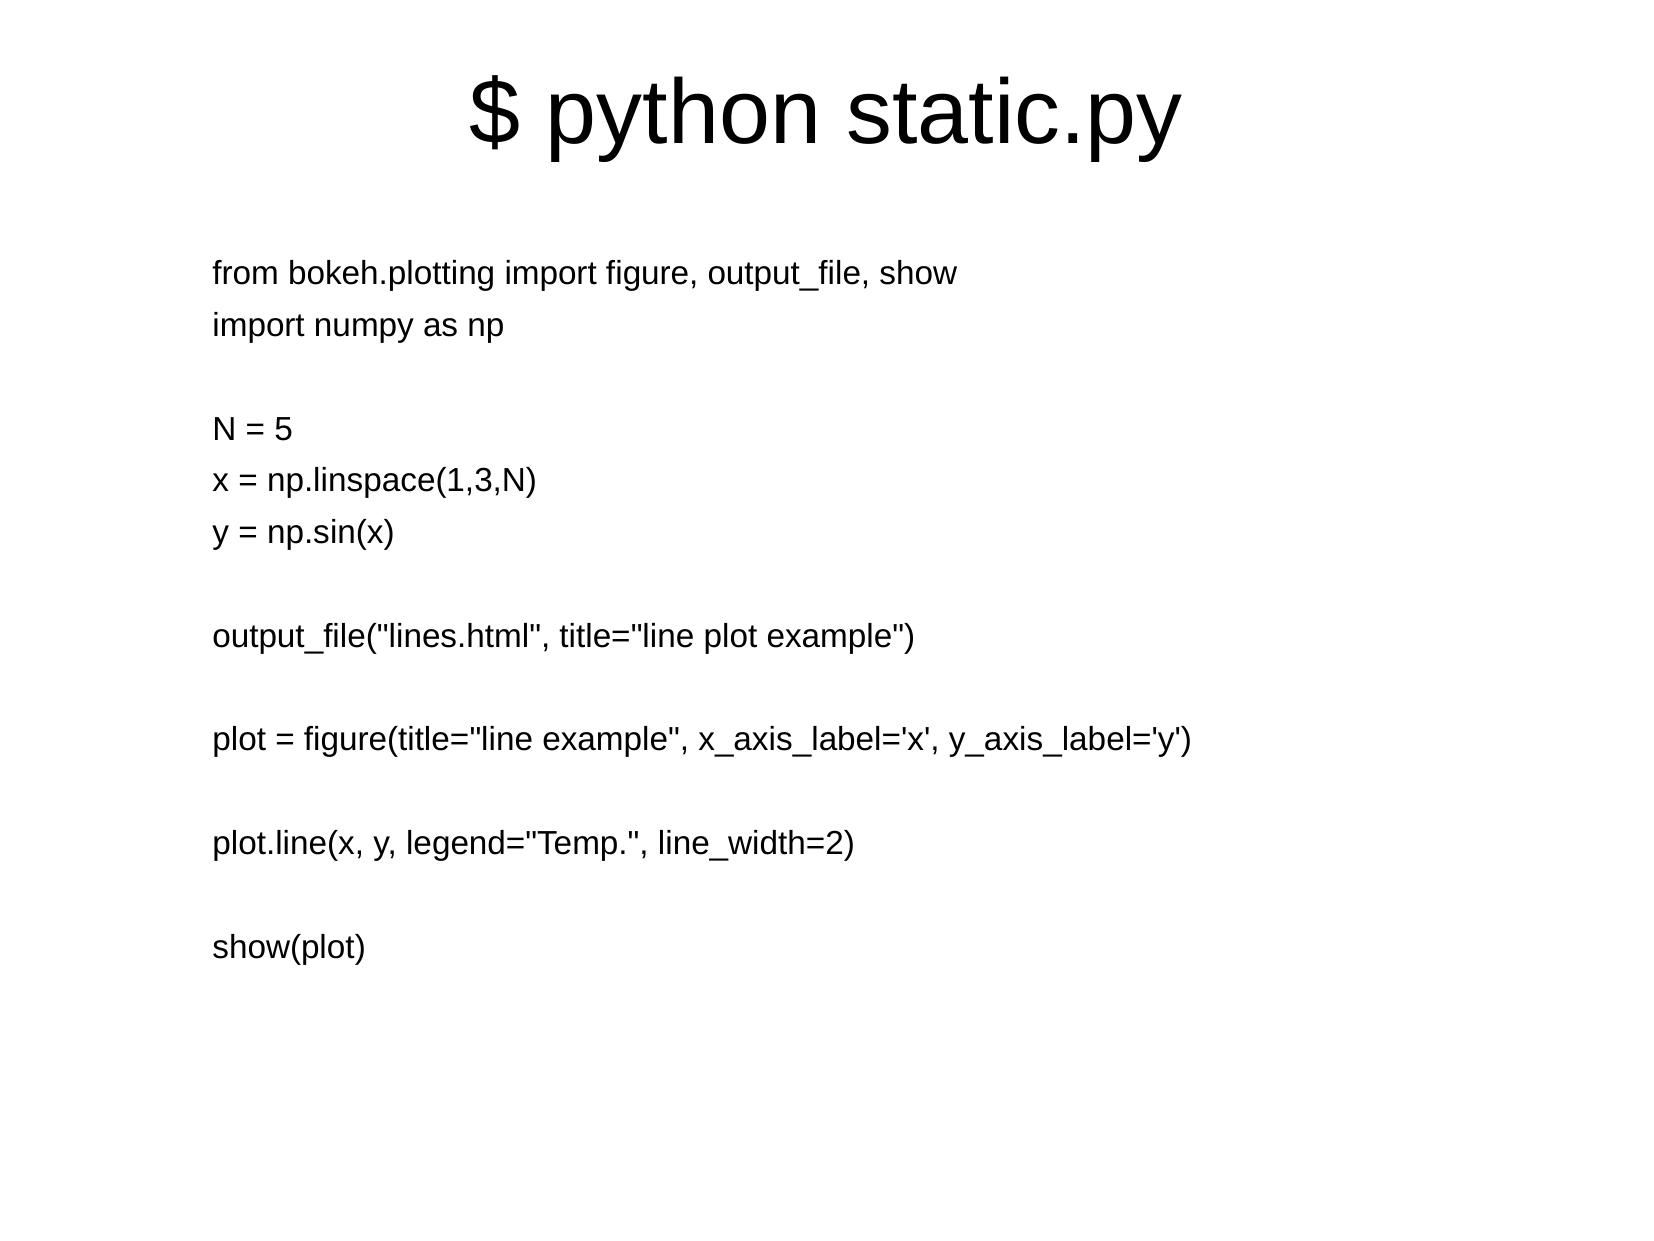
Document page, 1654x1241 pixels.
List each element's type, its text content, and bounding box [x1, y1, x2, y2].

list from bokeh.plotting import figure, output_file, show import numpy as np N = 5 x = np.linspace(1,3,N) y = np.sin(x) output_file("lines.html", title="line plot example") plot = figure(title="line example", x_axis_label='x', y_axis_label='y') plot.line(x, y, legend="Temp.", line_width=2) show(plot) [212, 254, 1654, 974]
title $ python static.py [82, 8, 1571, 216]
